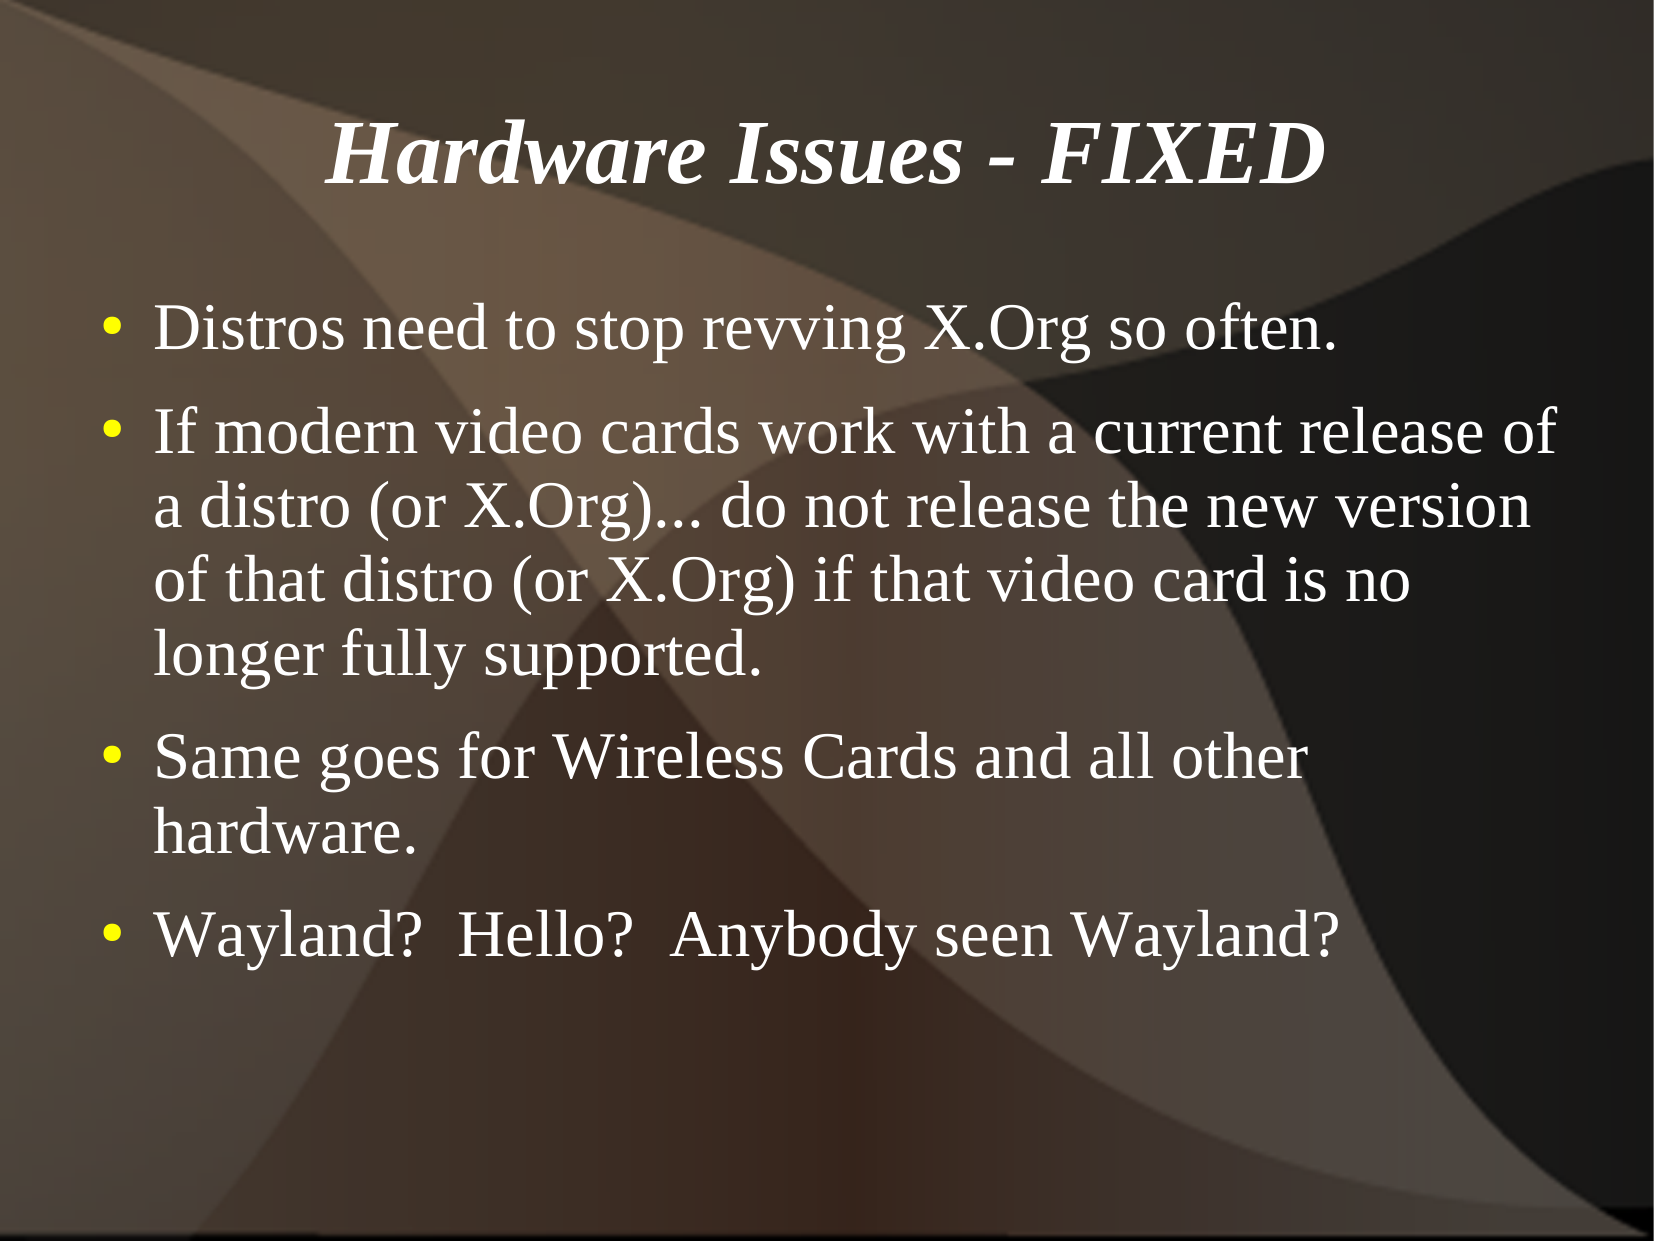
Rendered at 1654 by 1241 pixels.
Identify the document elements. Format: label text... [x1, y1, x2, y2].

list Distros need to stop revving X.Org so often. If modern video cards work with a current release of a distro (or X.Org)... do not release the new version of that distro (or X.Org) if that video card is no longer fully supported. Same goes for Wireless Cards and all other hardware. Wayland? Hello? Anybody seen Wayland? [82, 290, 1571, 1094]
picture [0, 0, 1654, 1241]
title Hardware Issues - FIXED [82, 56, 1571, 250]
